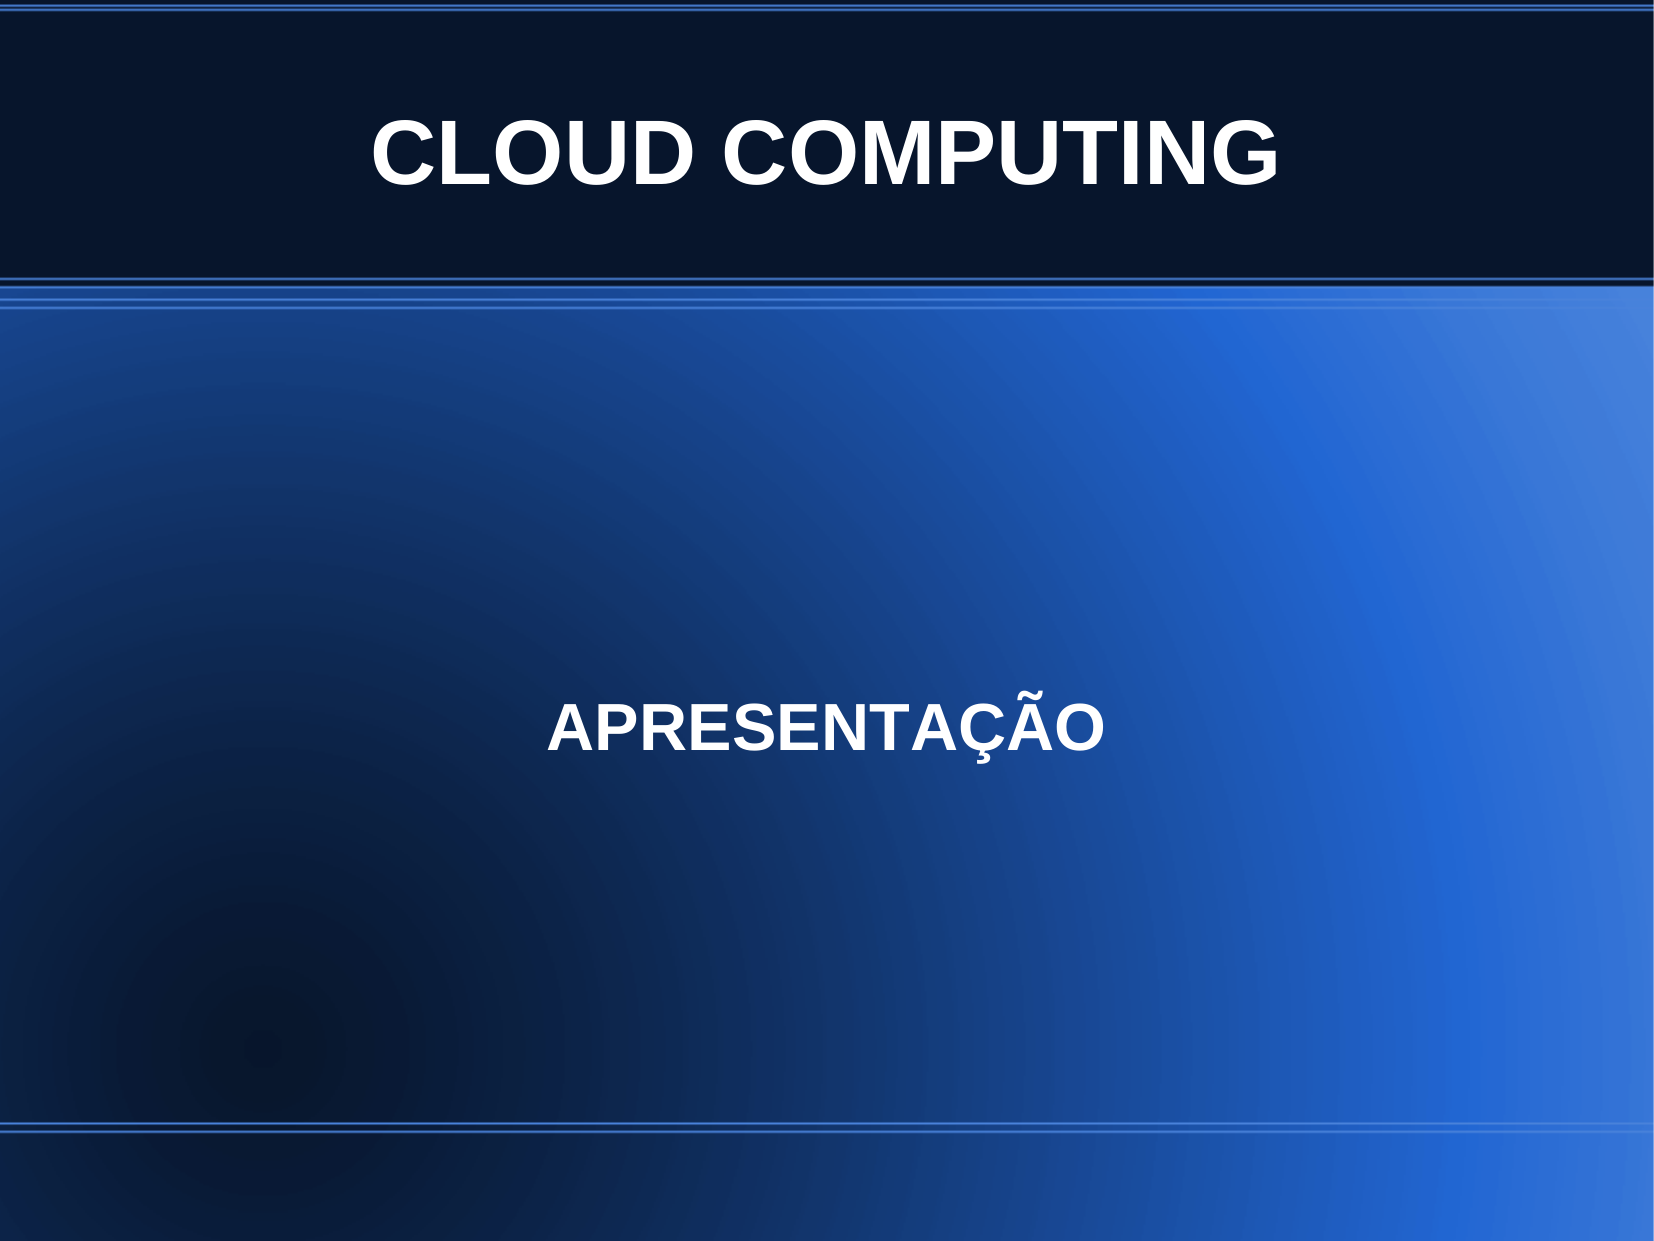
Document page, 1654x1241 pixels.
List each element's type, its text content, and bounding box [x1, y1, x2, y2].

subtitle APRESENTAÇÃO [82, 362, 1571, 1167]
picture [0, 0, 1654, 1241]
title CLOUD COMPUTING [82, 56, 1571, 250]
